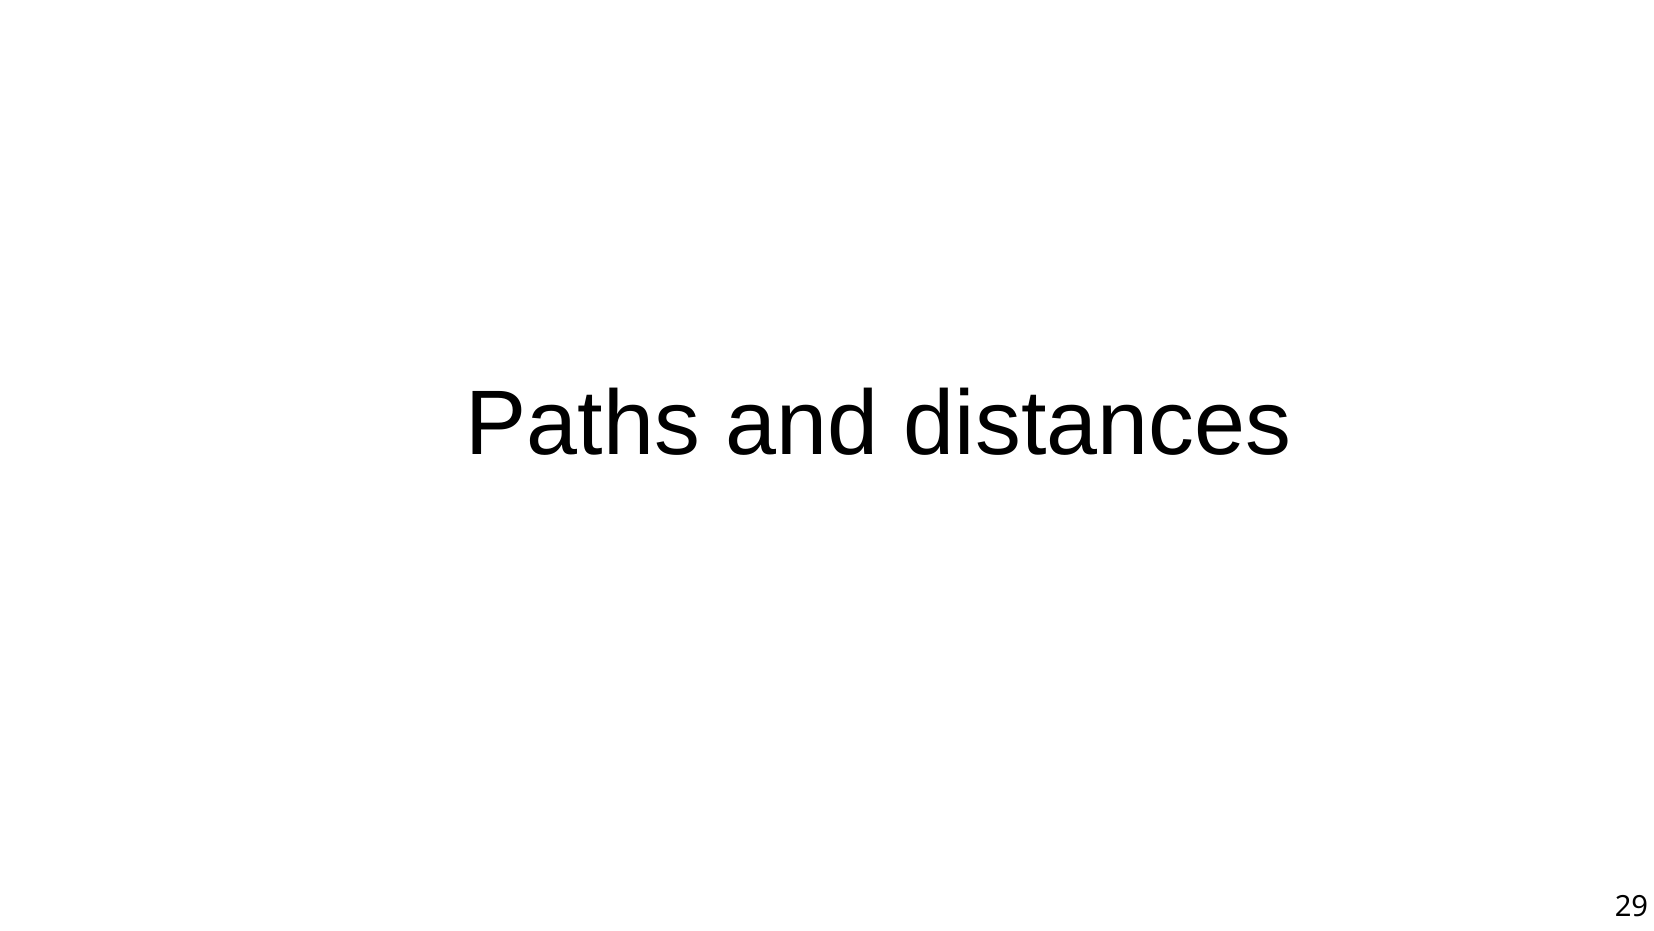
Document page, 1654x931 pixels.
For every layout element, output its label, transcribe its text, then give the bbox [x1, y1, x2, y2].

title Paths and distances [135, 345, 1624, 501]
